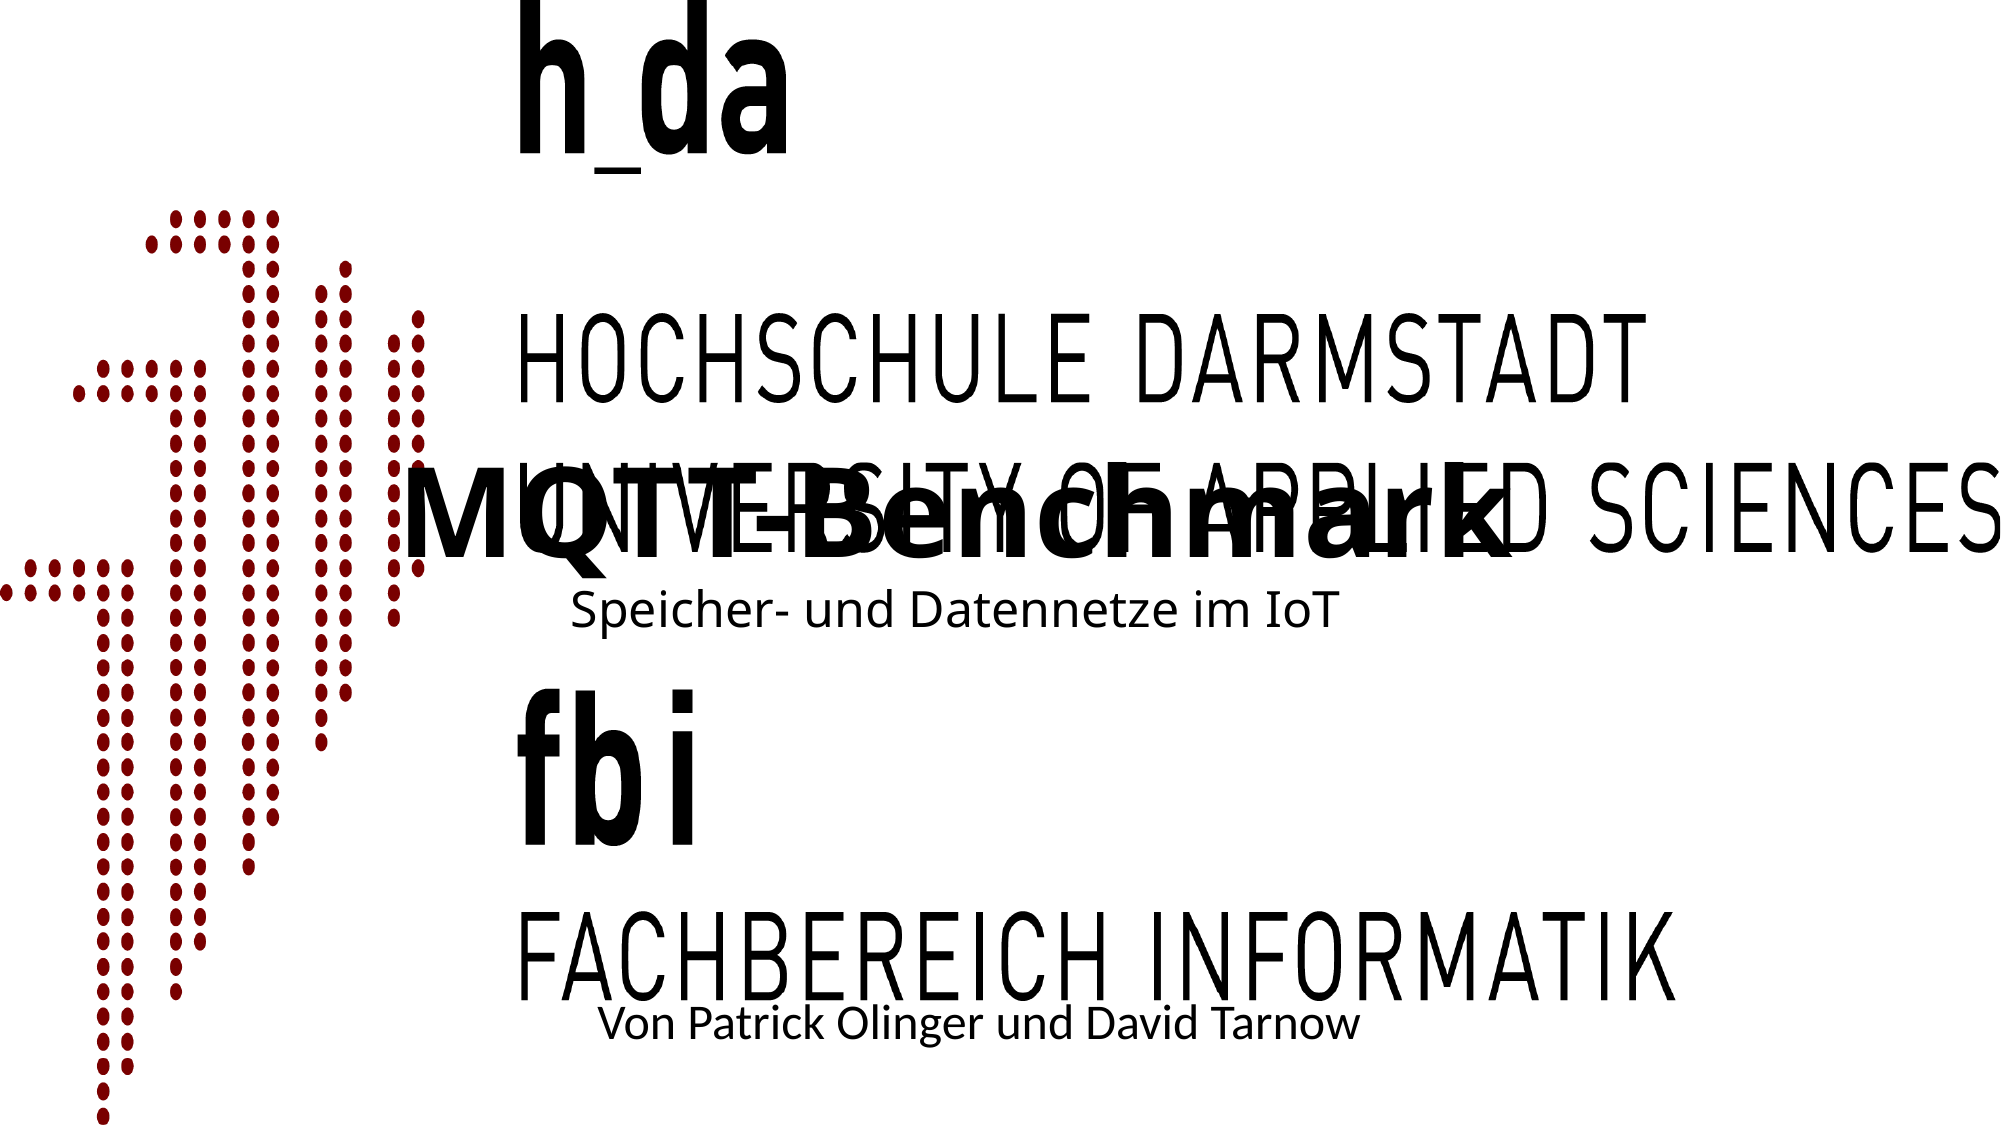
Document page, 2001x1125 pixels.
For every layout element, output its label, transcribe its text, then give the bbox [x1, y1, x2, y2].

subtitle Von Patrick Olinger und David Tarnow [229, 989, 1730, 1125]
title MQTT-Benchmark Speicher- und Datennetze im IoT [205, 254, 1706, 647]
